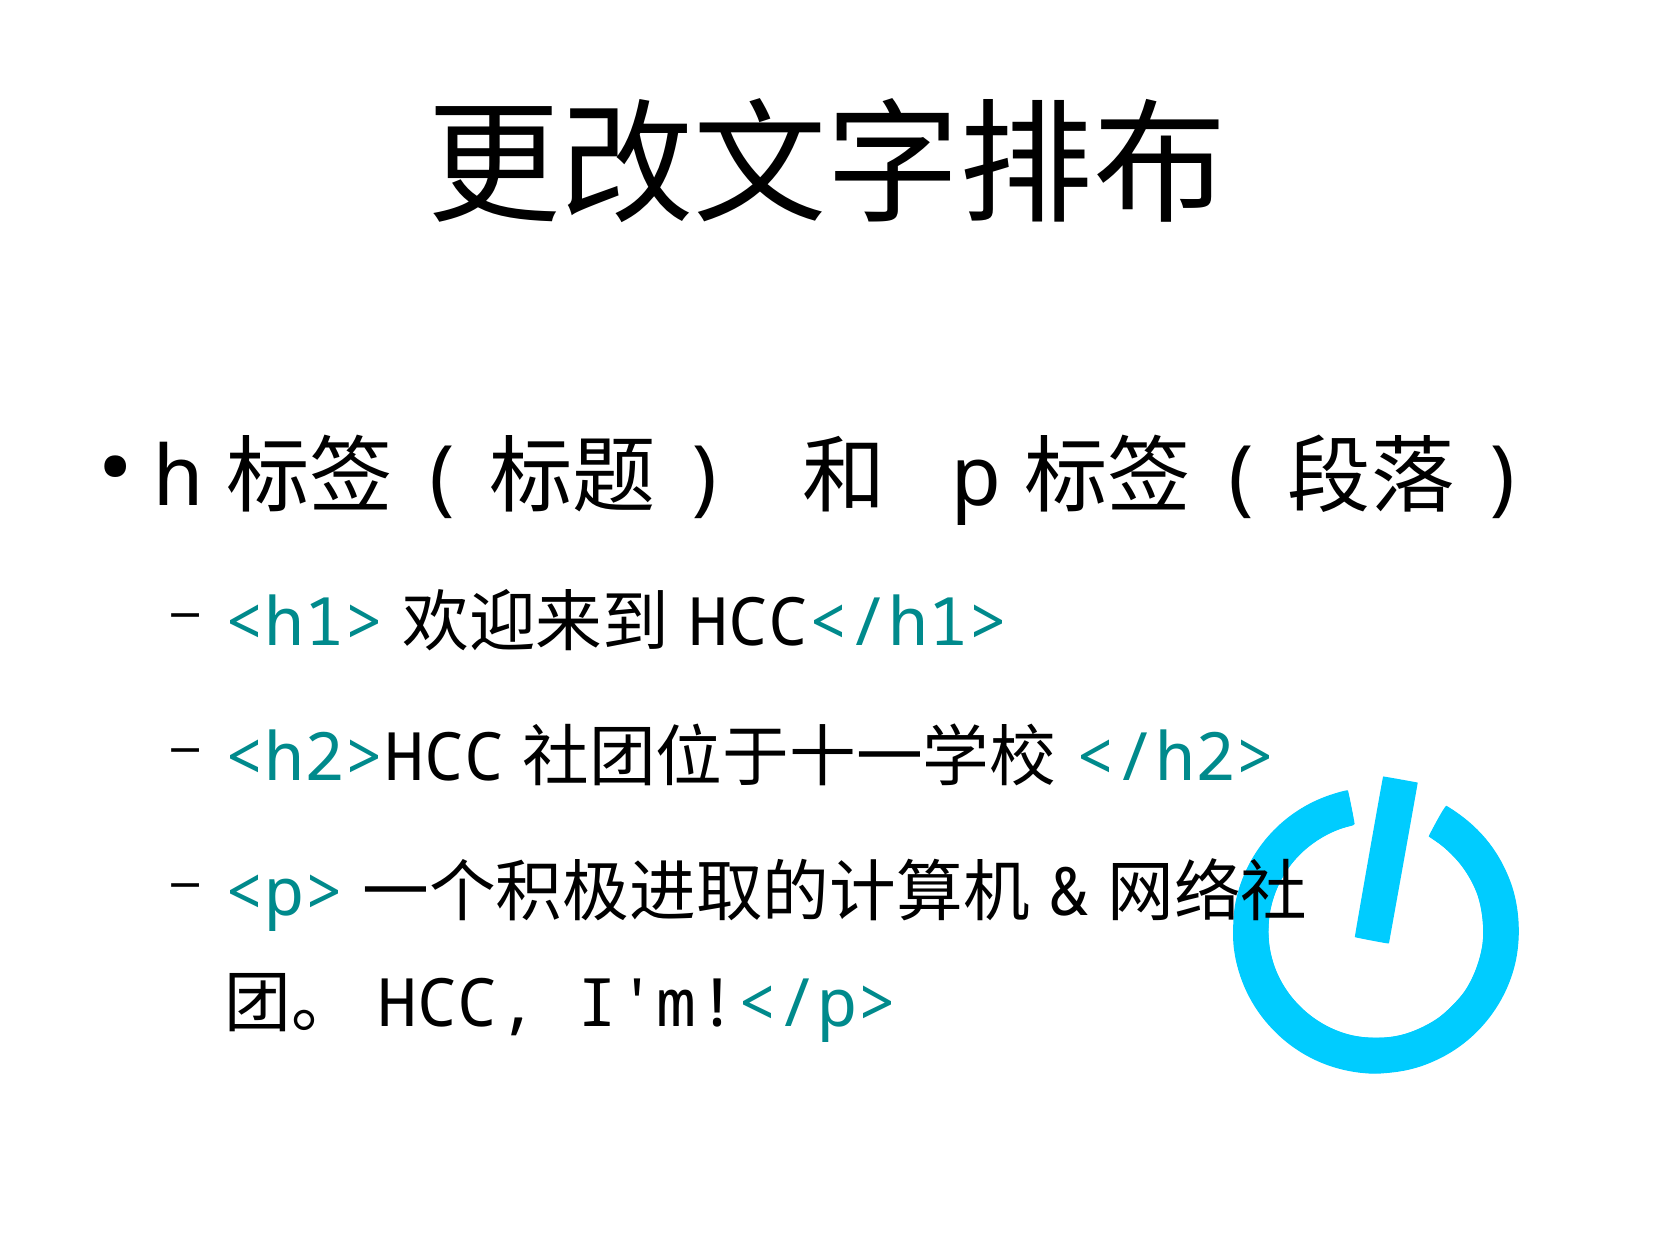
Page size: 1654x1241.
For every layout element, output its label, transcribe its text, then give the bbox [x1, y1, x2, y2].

title 更改文字排布 [82, 49, 1571, 257]
list h标签(标题) 和 p标签(段落) <h1>欢迎来到HCC</h1> <h2>HCC社团位于十一学校</h2> <p>一个积极进取的计算机&网络社团。HCC, I'm!</p> [82, 390, 1571, 1109]
